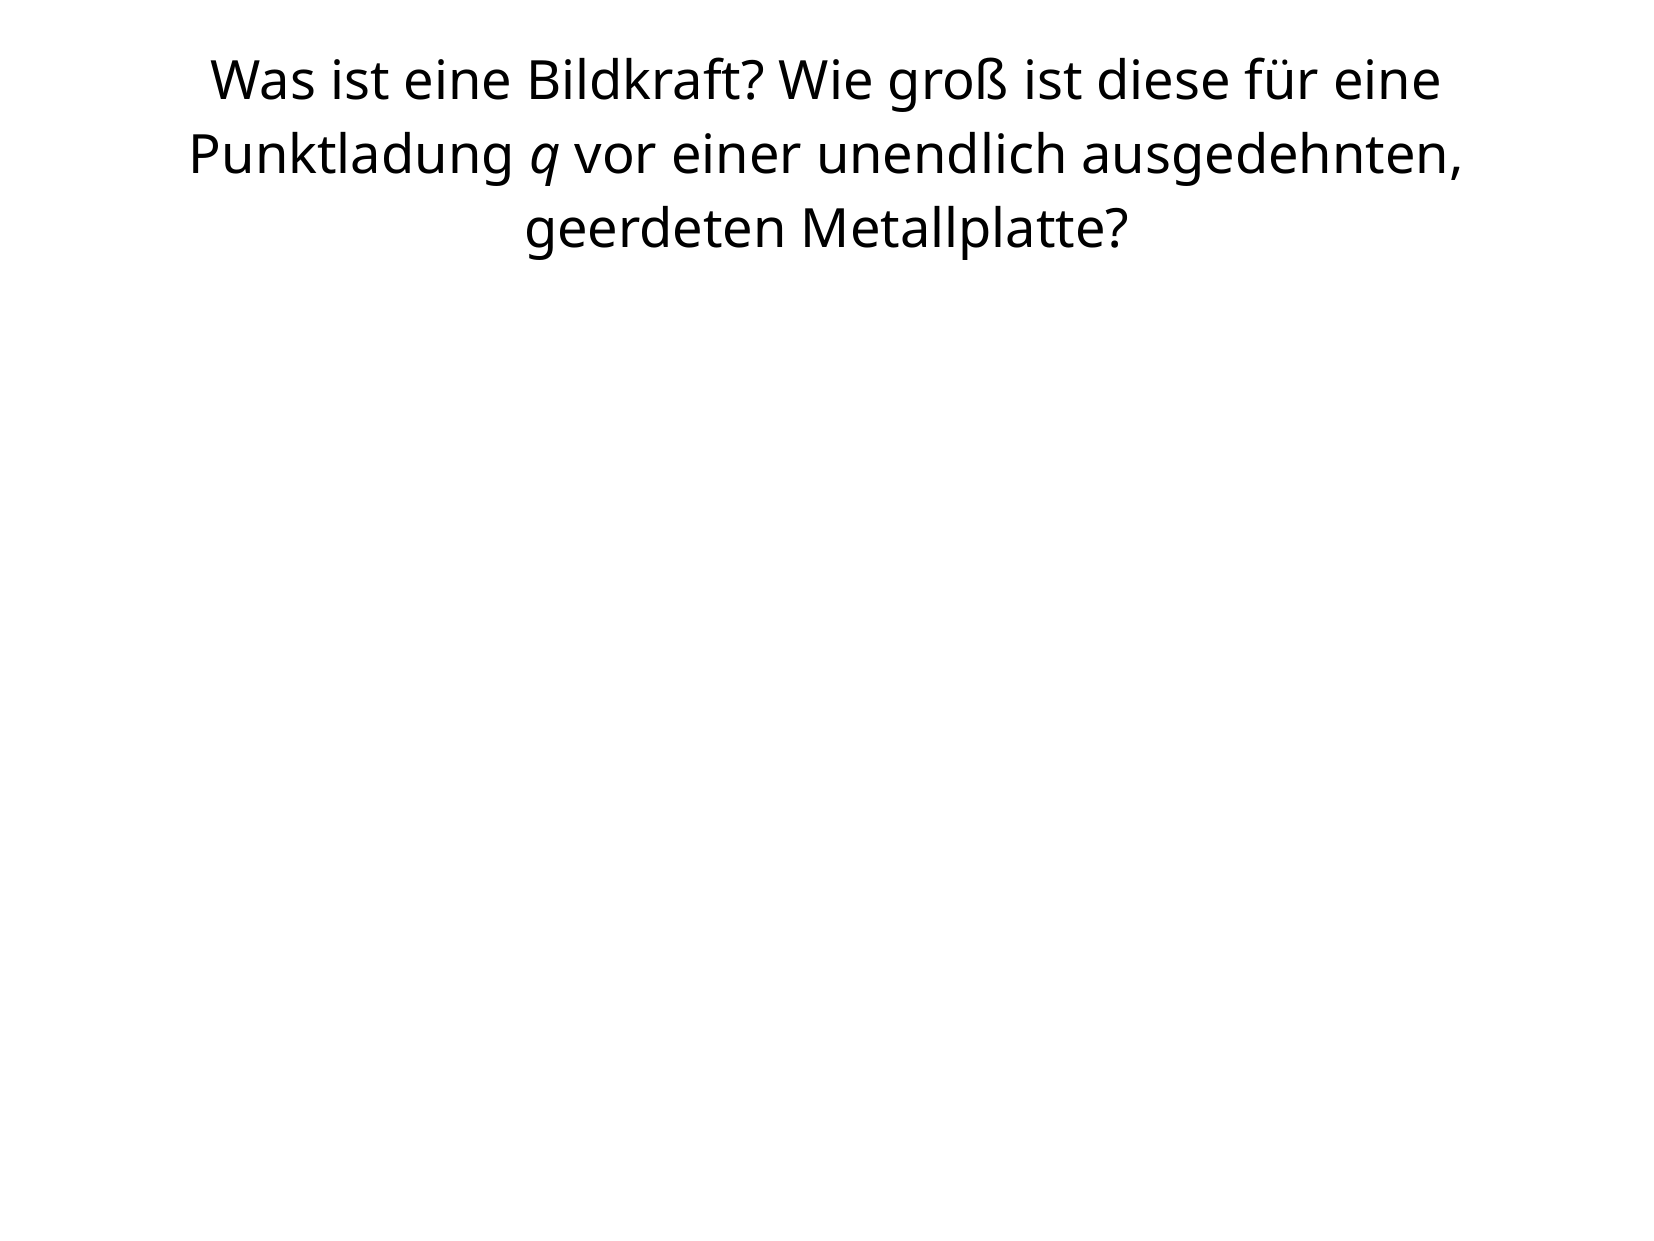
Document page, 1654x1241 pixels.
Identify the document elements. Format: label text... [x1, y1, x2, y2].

title Was ist eine Bildkraft? Wie groß ist diese für eine Punktladung q vor einer unendlich ausgedehnten, geerdeten Metallplatte? [82, 49, 1571, 257]
